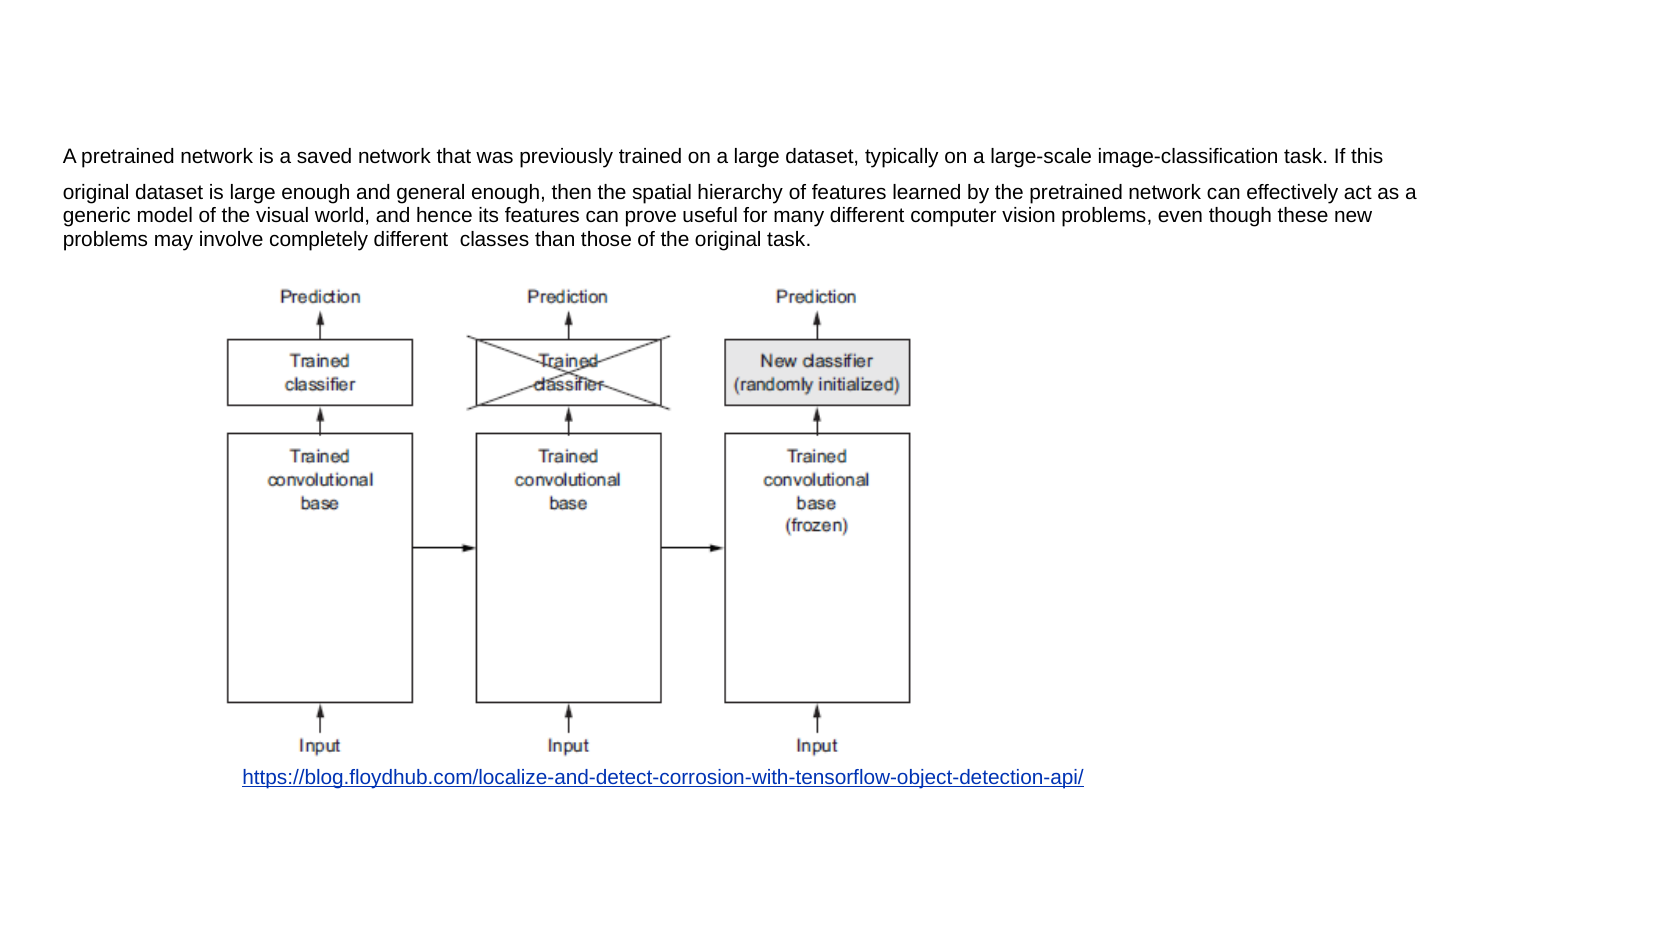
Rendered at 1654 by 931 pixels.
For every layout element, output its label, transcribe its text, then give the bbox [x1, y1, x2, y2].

text_box A pretrained network is a saved network that was previously trained on a large dataset, typically on a large-scale image-classification task. If this original dataset is large enough and general enough, then the spatial hierarchy of features learned by the pretrained network can effectively act as a generic model of the visual world, and hence its features can prove useful for many different computer vision problems, even though these new problems may involve completely different classes than those of the original task. [63, 144, 1439, 690]
picture [196, 275, 967, 777]
text_box https://blog.floydhub.com/localize-and-detect-corrosion-with-tensorflow-object-detection-api/ [242, 763, 1090, 790]
